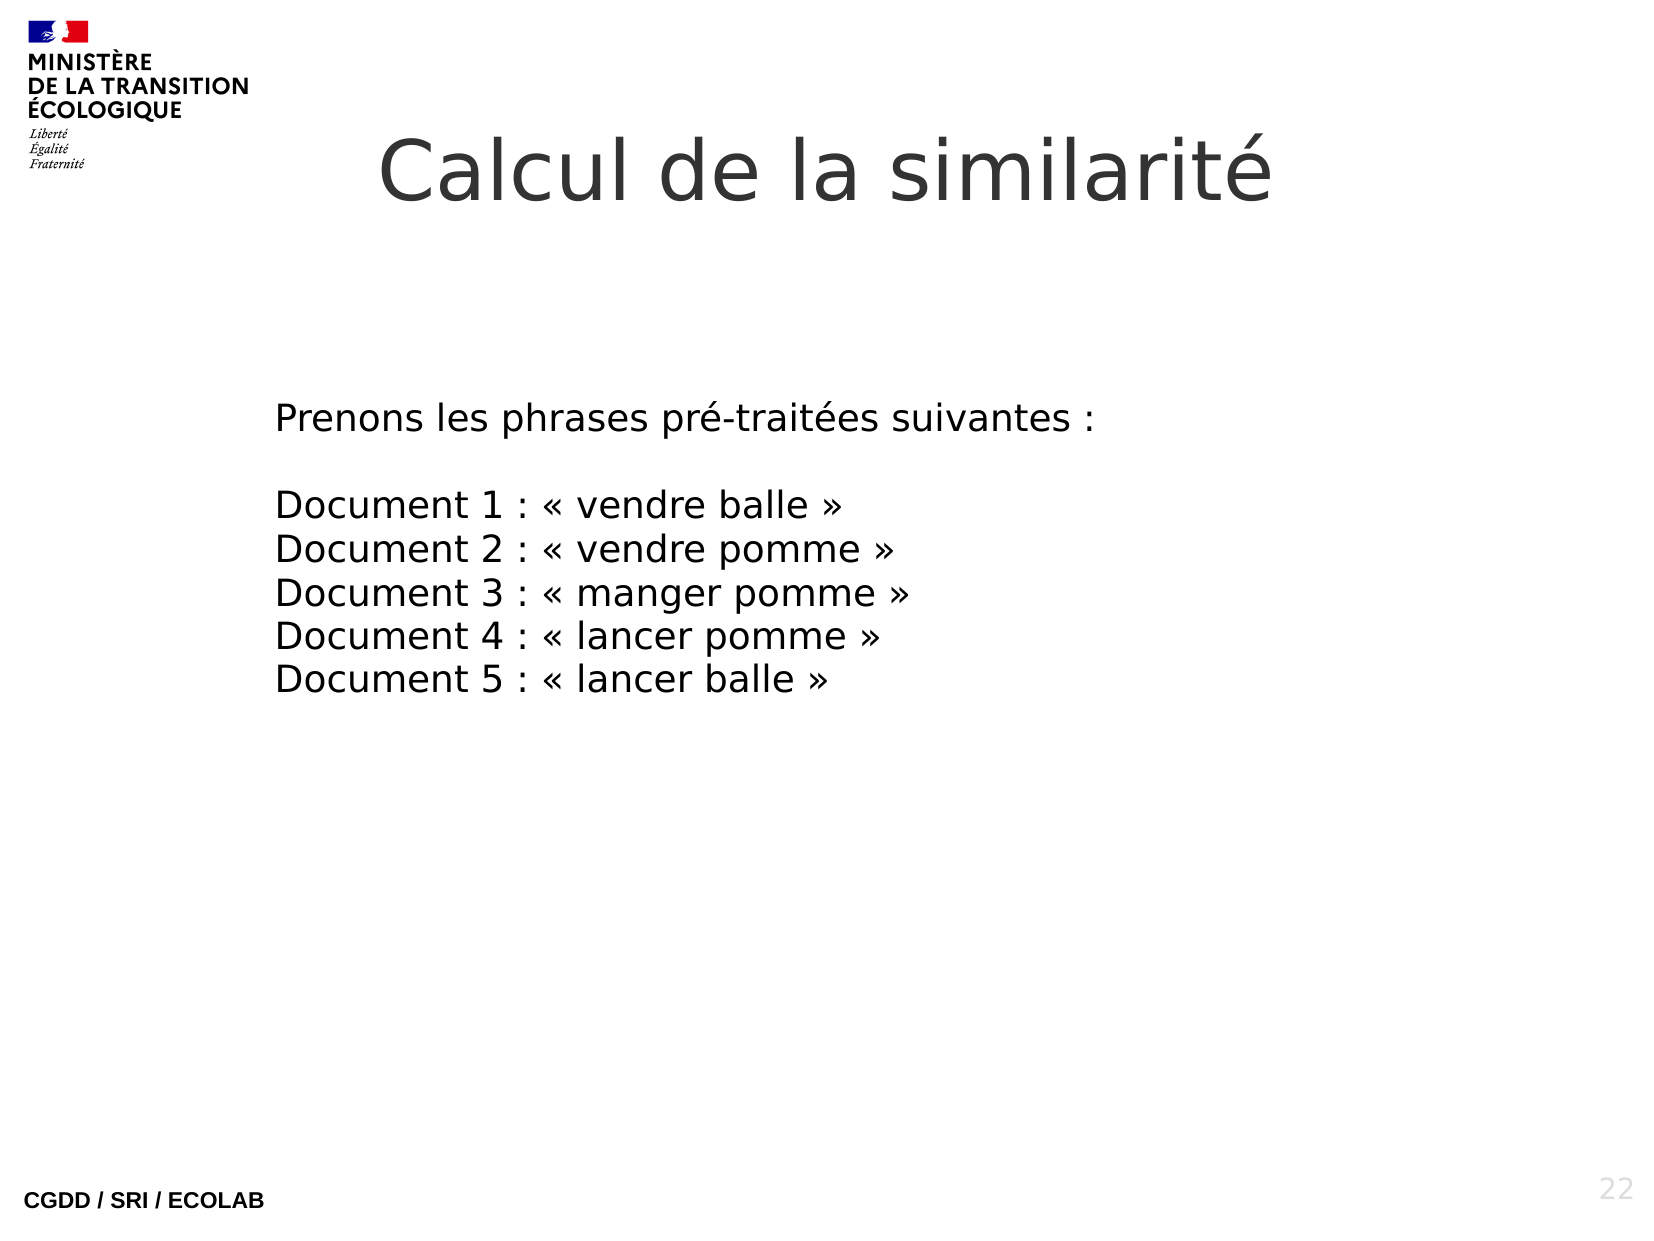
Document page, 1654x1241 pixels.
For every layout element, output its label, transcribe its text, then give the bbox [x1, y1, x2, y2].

title Calcul de la similarité [114, 73, 1539, 271]
picture [7, 0, 272, 190]
text_box Prenons les phrases pré-traitées suivantes : Document 1 : « vendre balle » Document 2 : « vendre pomme » Document 3 : « manger pomme » Document 4 : « lancer pomme » Document 5 : « lancer balle » [259, 389, 1146, 797]
